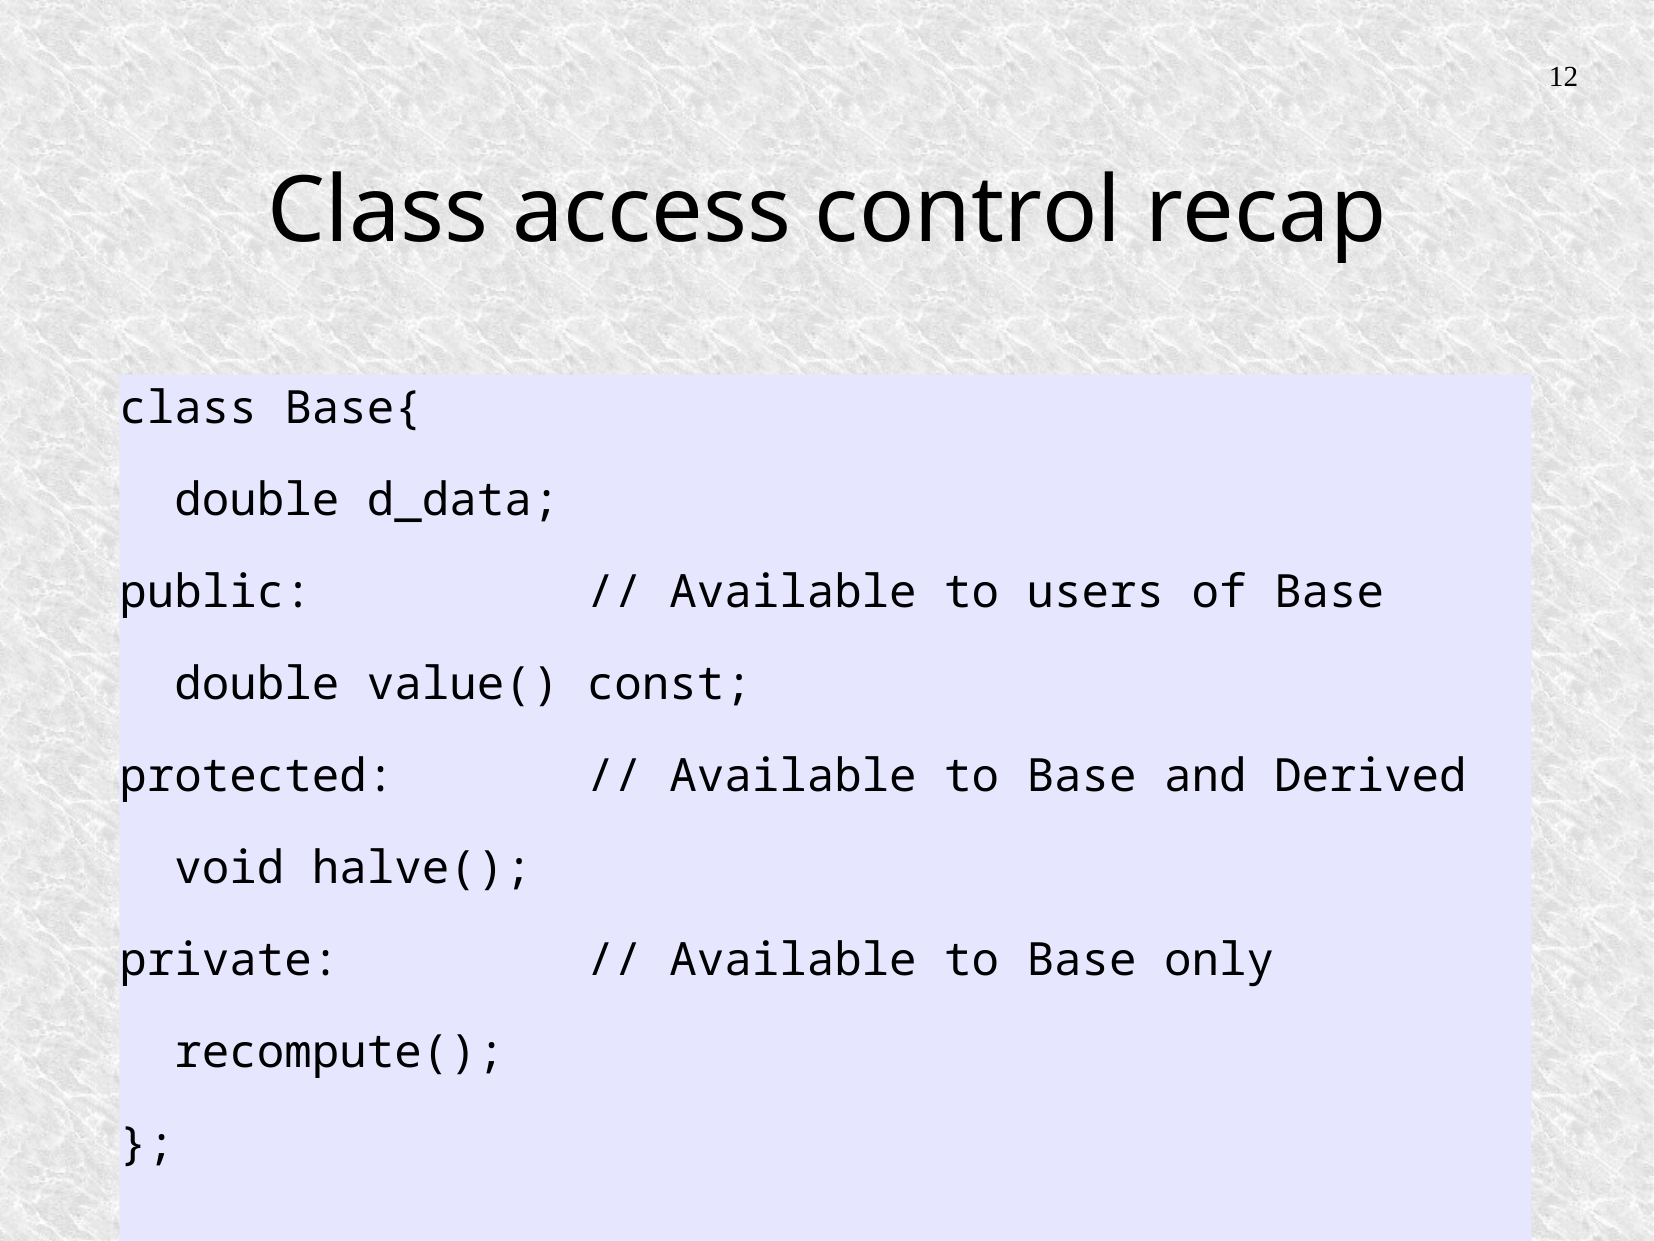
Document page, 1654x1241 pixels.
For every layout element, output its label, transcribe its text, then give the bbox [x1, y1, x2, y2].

title Class access control recap [121, 102, 1534, 310]
picture [0, 0, 1654, 1241]
list class Base{ double d_data; public: // Available to users of Base double value() const; protected: // Available to Base and Derived void halve(); private: // Available to Base only recompute(); }; [119, 374, 1532, 1173]
